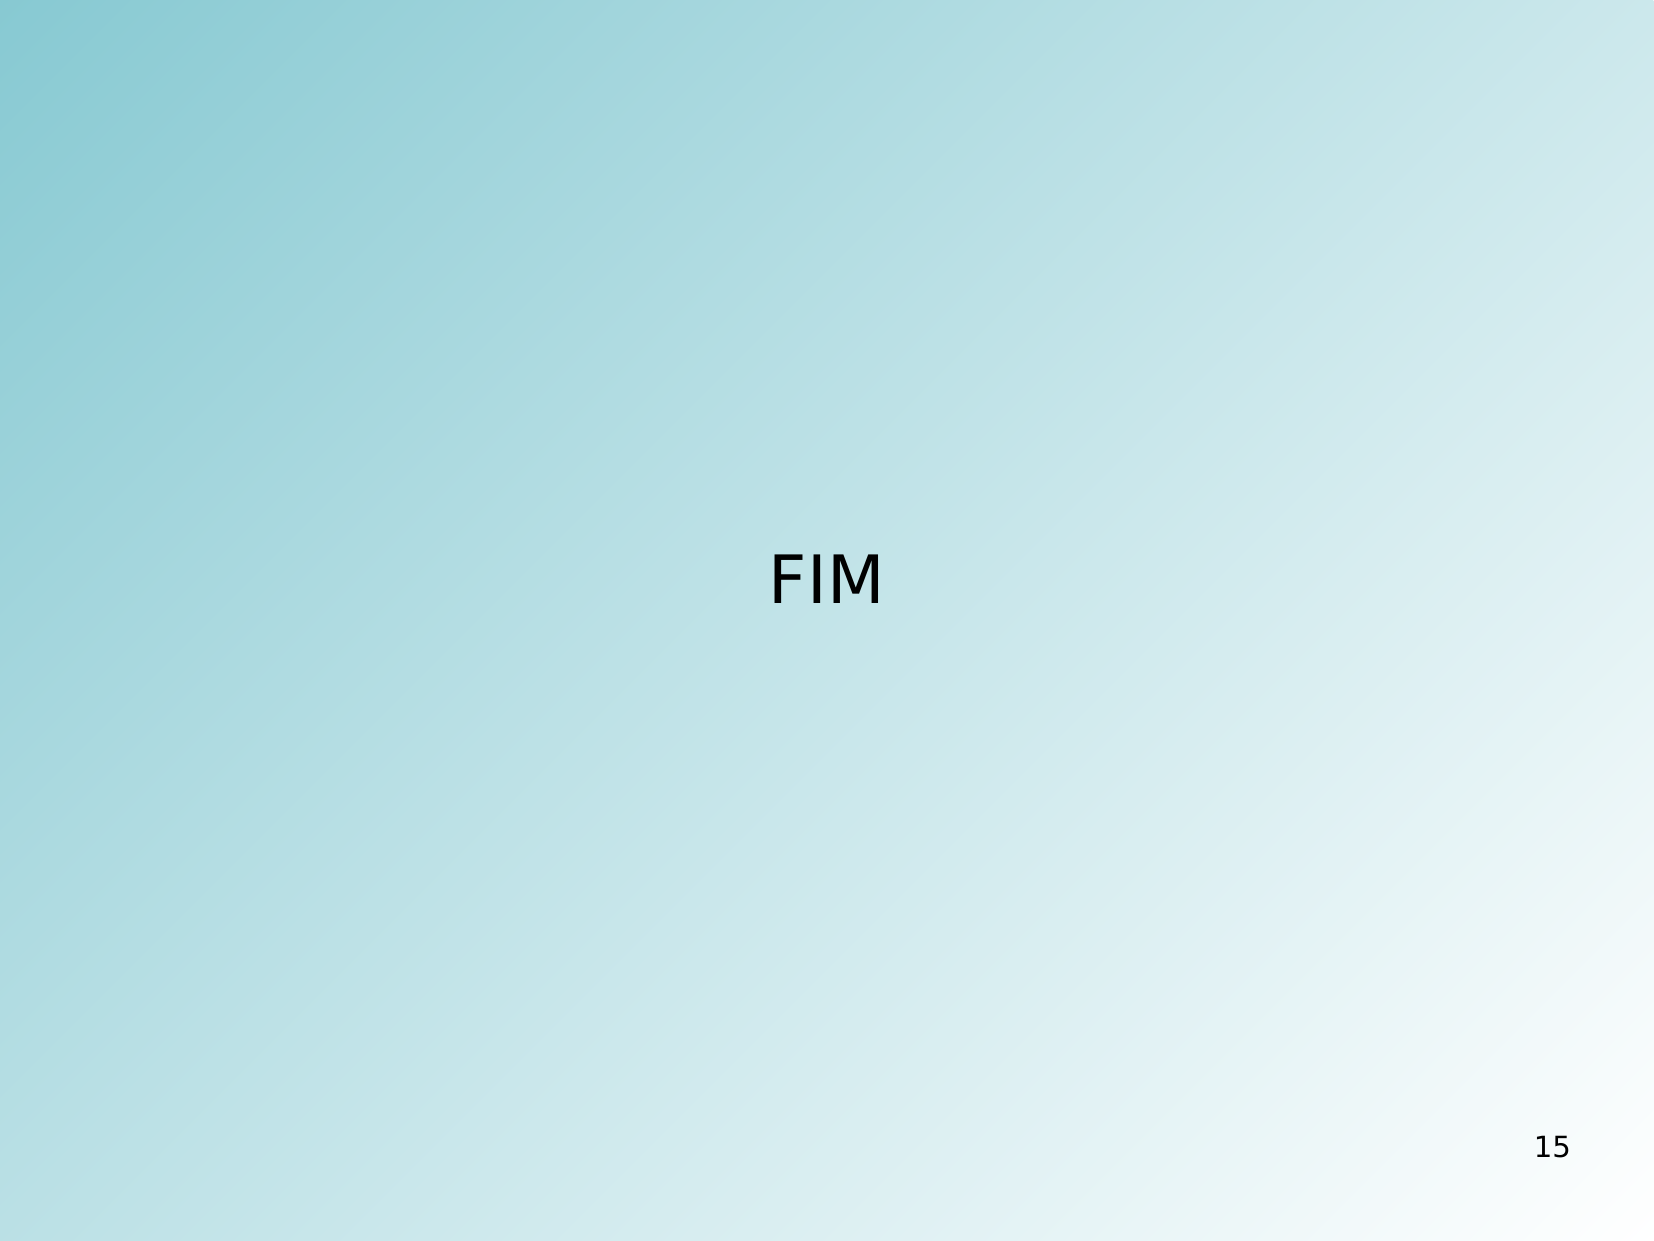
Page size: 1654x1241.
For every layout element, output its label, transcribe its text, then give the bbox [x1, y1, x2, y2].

subtitle FIM [82, 59, 1571, 1102]
